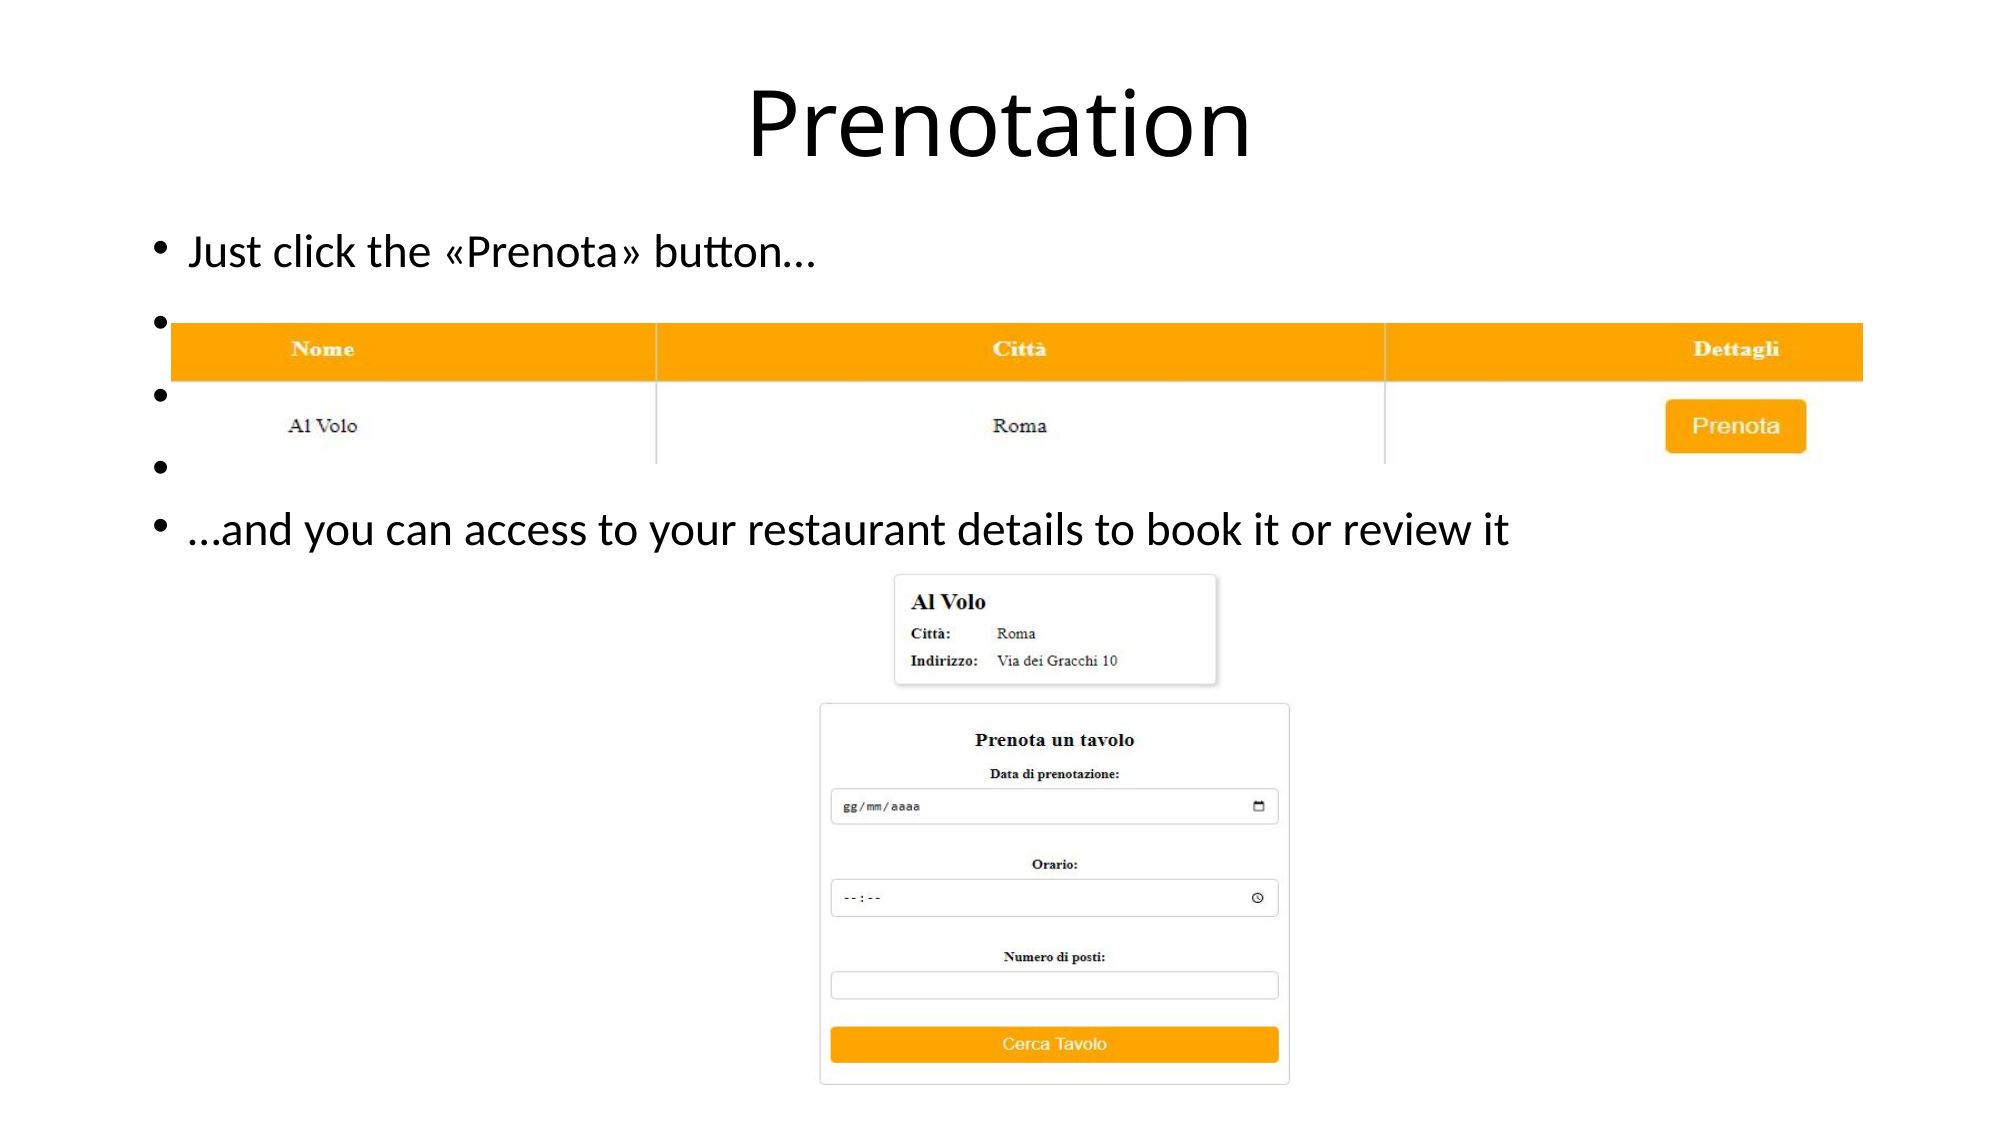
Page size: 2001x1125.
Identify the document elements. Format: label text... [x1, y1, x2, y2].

title Prenotation [137, 59, 1863, 194]
picture [171, 324, 1863, 464]
picture [546, 562, 1607, 1095]
list Just click the «Prenota» button… …and you can access to your restaurant details to book it or review it [137, 228, 1863, 563]
